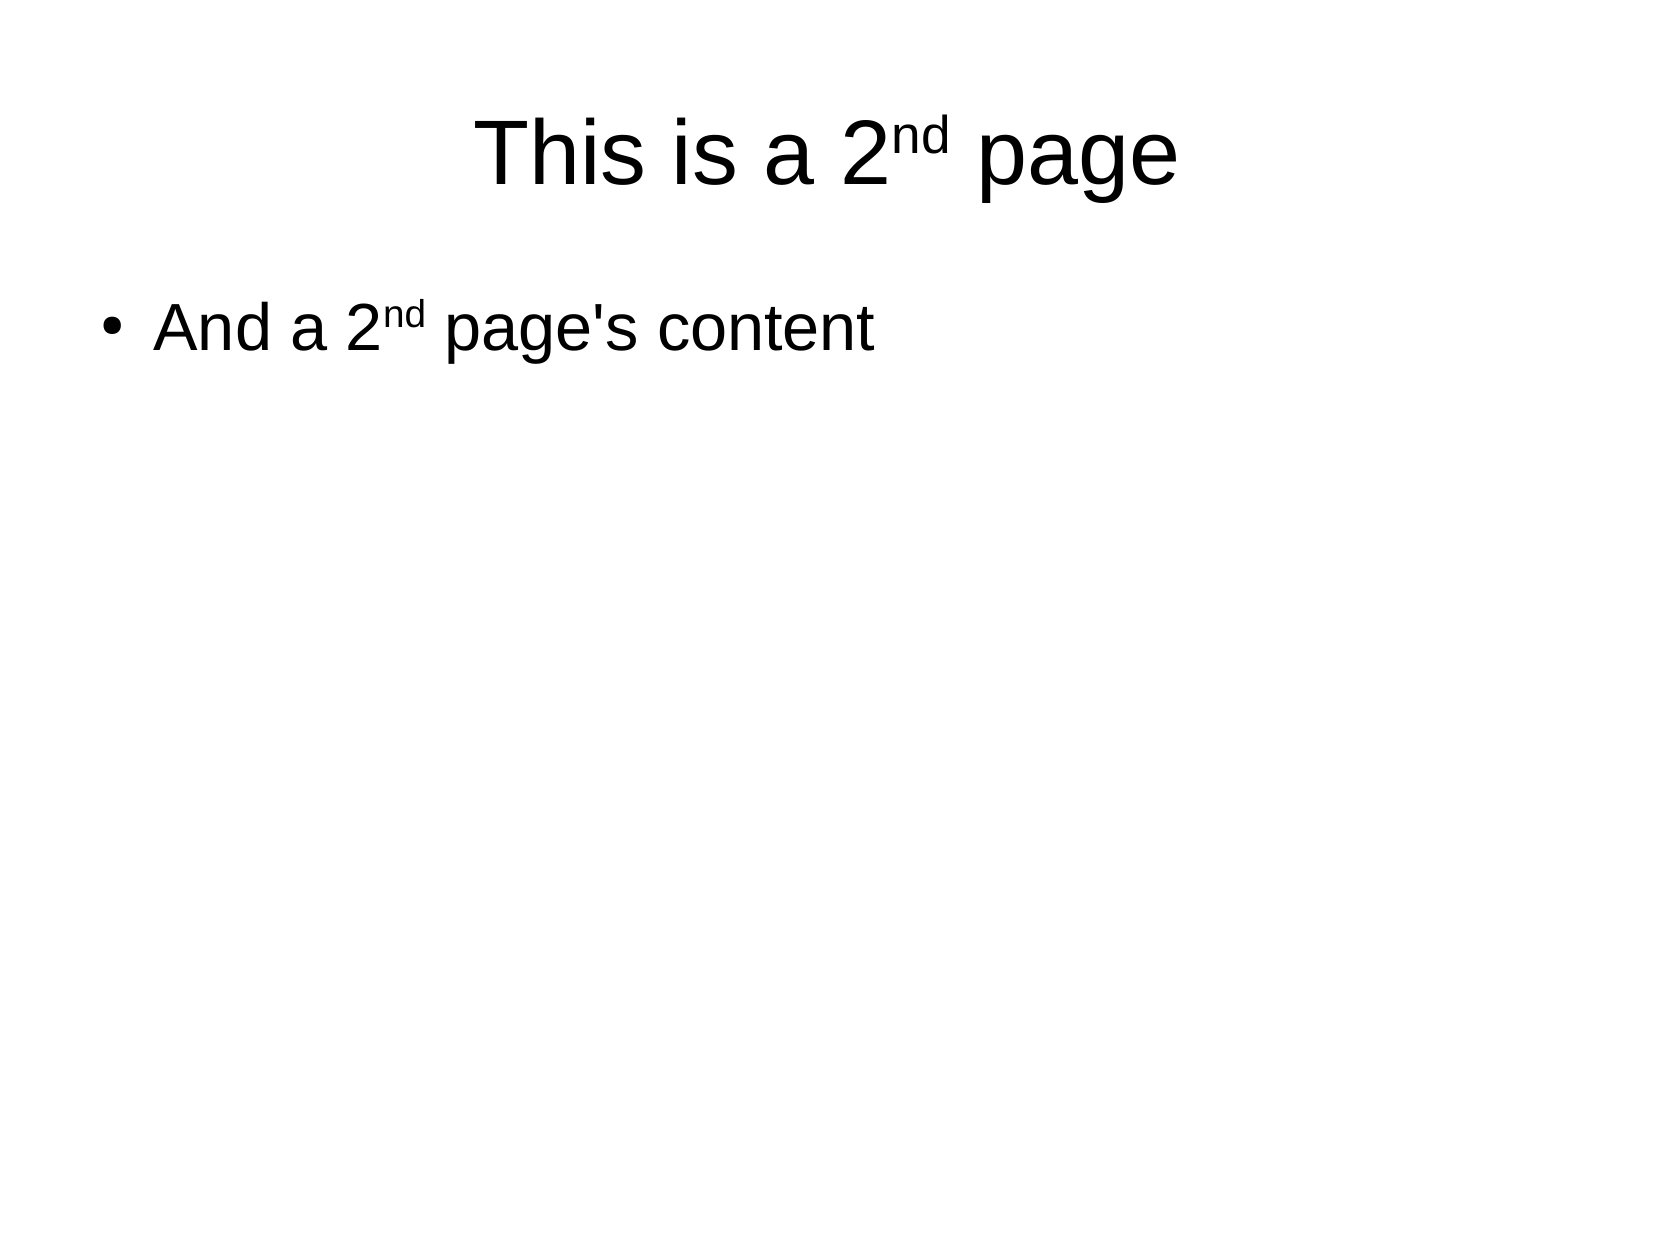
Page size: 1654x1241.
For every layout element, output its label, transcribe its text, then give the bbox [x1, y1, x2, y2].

title This is a 2nd page [82, 49, 1571, 257]
list And a 2nd page's content [82, 290, 1571, 1109]
